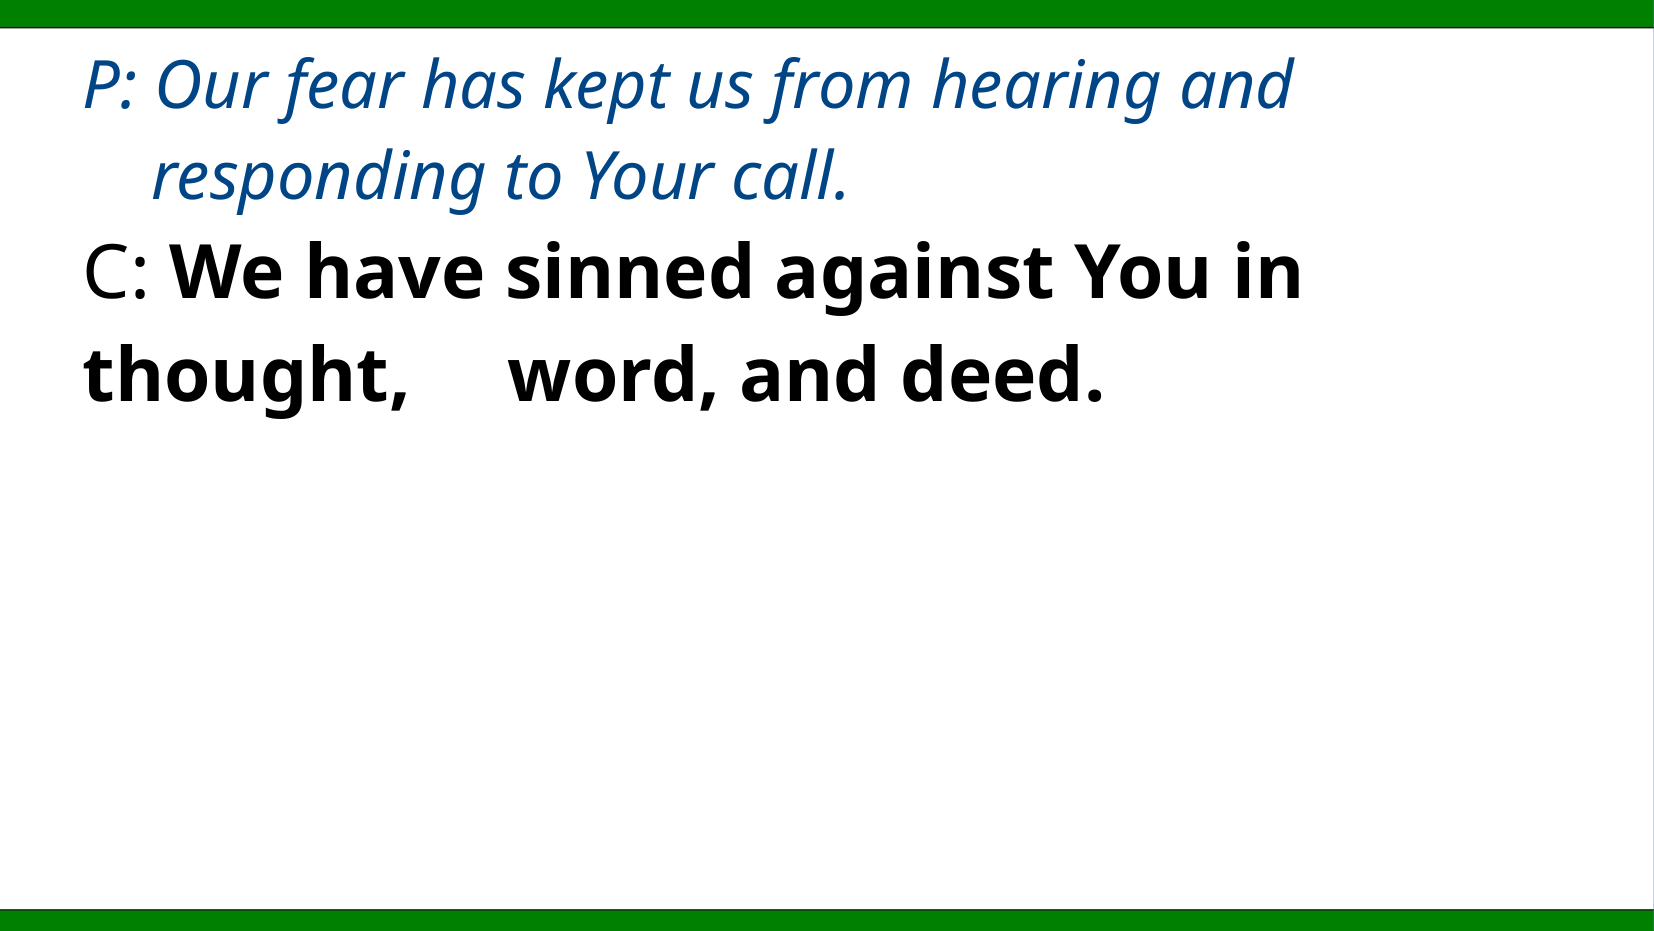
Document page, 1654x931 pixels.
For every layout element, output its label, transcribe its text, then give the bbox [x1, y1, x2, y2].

title P : Our fear has kept us from hearing and responding to Your call. C : We have sinned against You in thought, word, and deed. [82, 37, 1571, 415]
picture [0, 0, 1654, 931]
